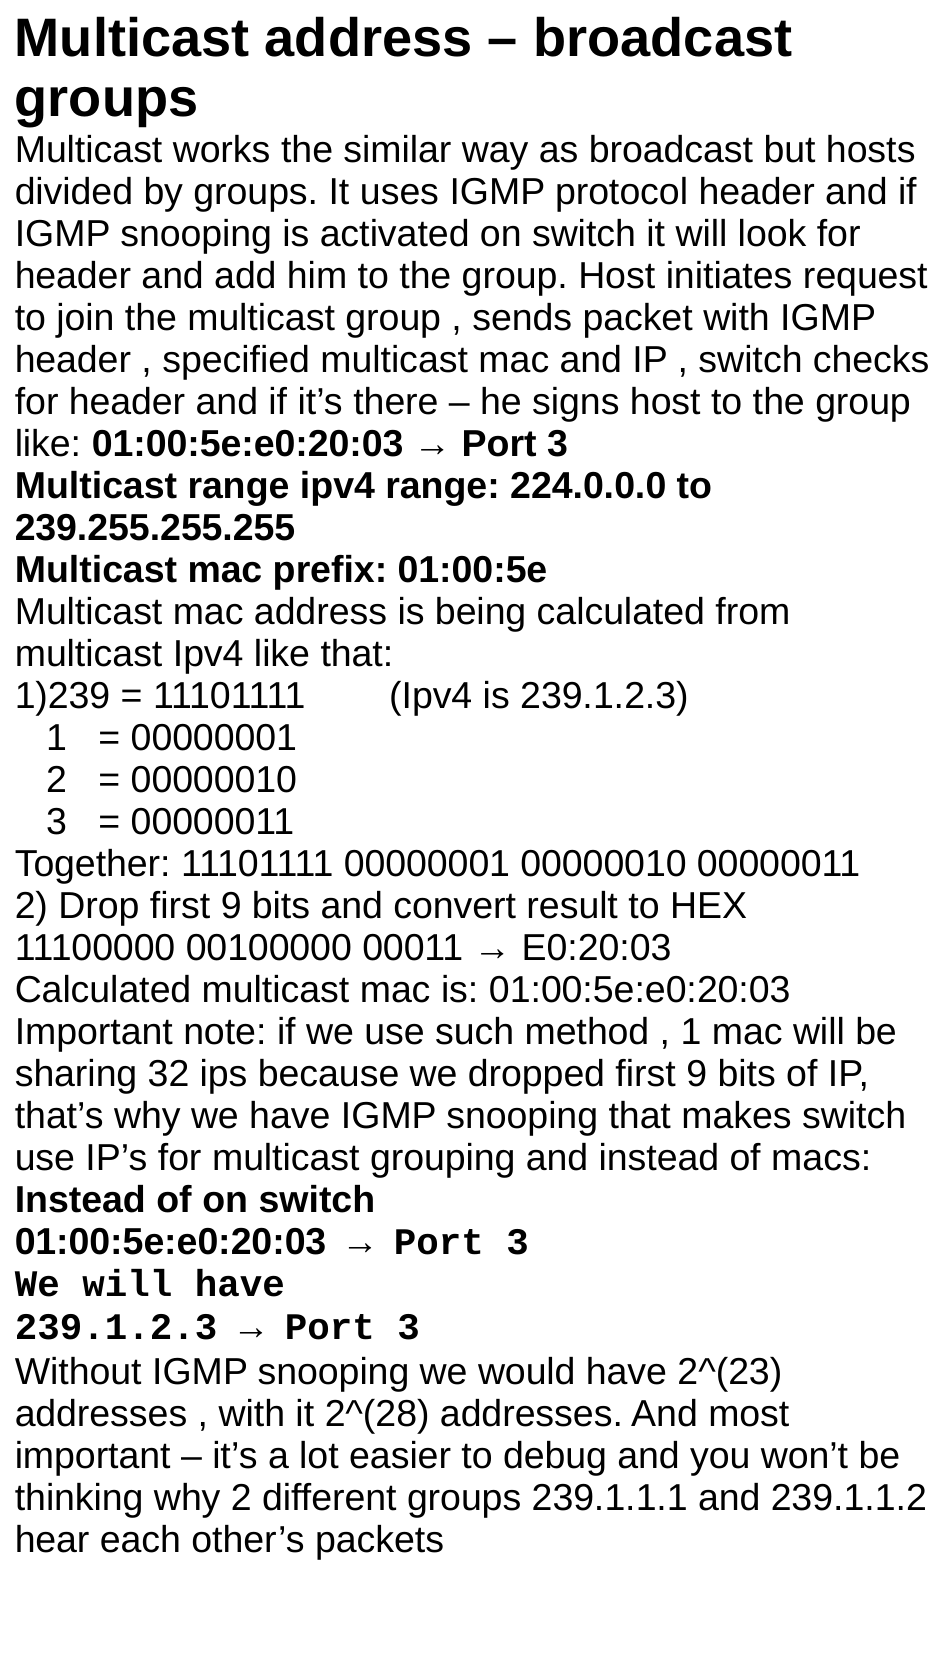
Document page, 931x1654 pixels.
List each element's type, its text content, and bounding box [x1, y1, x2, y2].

text_box Multicast address – broadcast groups Multicast works the similar way as broadcast but hosts divided by groups. It uses IGMP protocol header and if IGMP snooping is activated on switch it will look for header and add him to the group. Host initiates request to join the multicast group , sends packet with IGMP header , specified multicast mac and IP , switch checks for header and if it’s there – he signs host to the group like: 01:00:5e:e0:20:03 → Port 3 Multicast range ipv4 range: 224.0.0.0 to 239.255.255.255 Multicast mac prefix: 01:00:5e Multicast mac address is being calculated from multicast Ipv4 like that: 1)239 = 11101111 (Ipv4 is 239.1.2.3) 1 = 00000001 2 = 00000010 3 = 00000011 Together: 11101111 00000001 00000010 00000011 2) Drop first 9 bits and convert result to HEX 11100000 00100000 00011 → E0:20:03 Calculated multicast mac is: 01:00:5e:e0:20:03 Important note: if we use such method , 1 mac will be sharing 32 ips because we dropped first 9 bits of IP, that’s why we have IGMP snooping that makes switch use IP’s for multicast grouping and instead of macs: Instead of on switch 01:00:5e:e0:20:03 → Port 3 We will have 239.1.2.3 → Port 3 Without IGMP snooping we would have 2^(23) addresses , with it 2^(28) addresses. And most important – it’s a lot easier to debug and you won’t be thinking why 2 different groups 239.1.1.1 and 239.1.1.2 hear each other’s packets [0, 0, 931, 1654]
